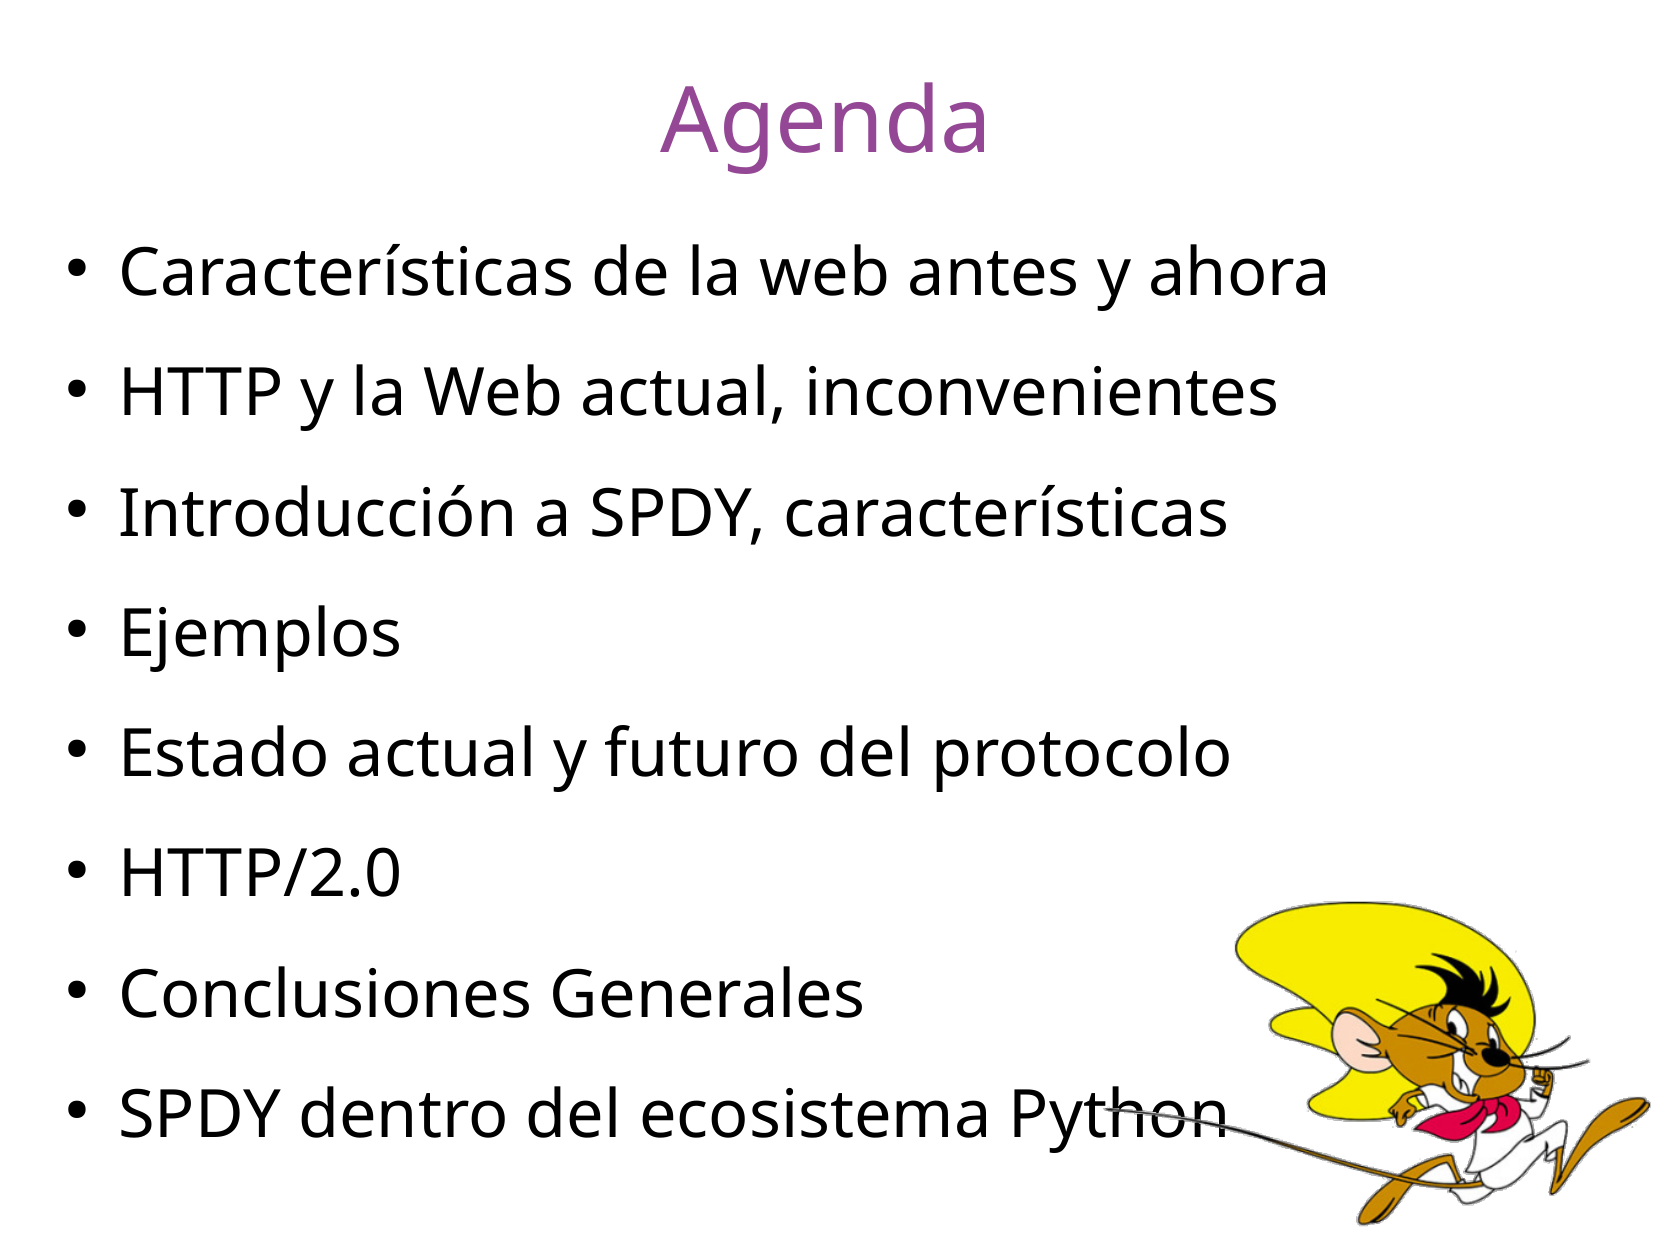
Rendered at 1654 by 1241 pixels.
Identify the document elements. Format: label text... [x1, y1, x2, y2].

title Agenda [82, 13, 1571, 222]
list Características de la web antes y ahora HTTP y la Web actual, inconvenientes Introducción a SPDY, características Ejemplos Estado actual y futuro del protocolo HTTP/2.0 Conclusiones Generales SPDY dentro del ecosistema Python [47, 224, 1630, 1217]
picture [1100, 897, 1654, 1231]
